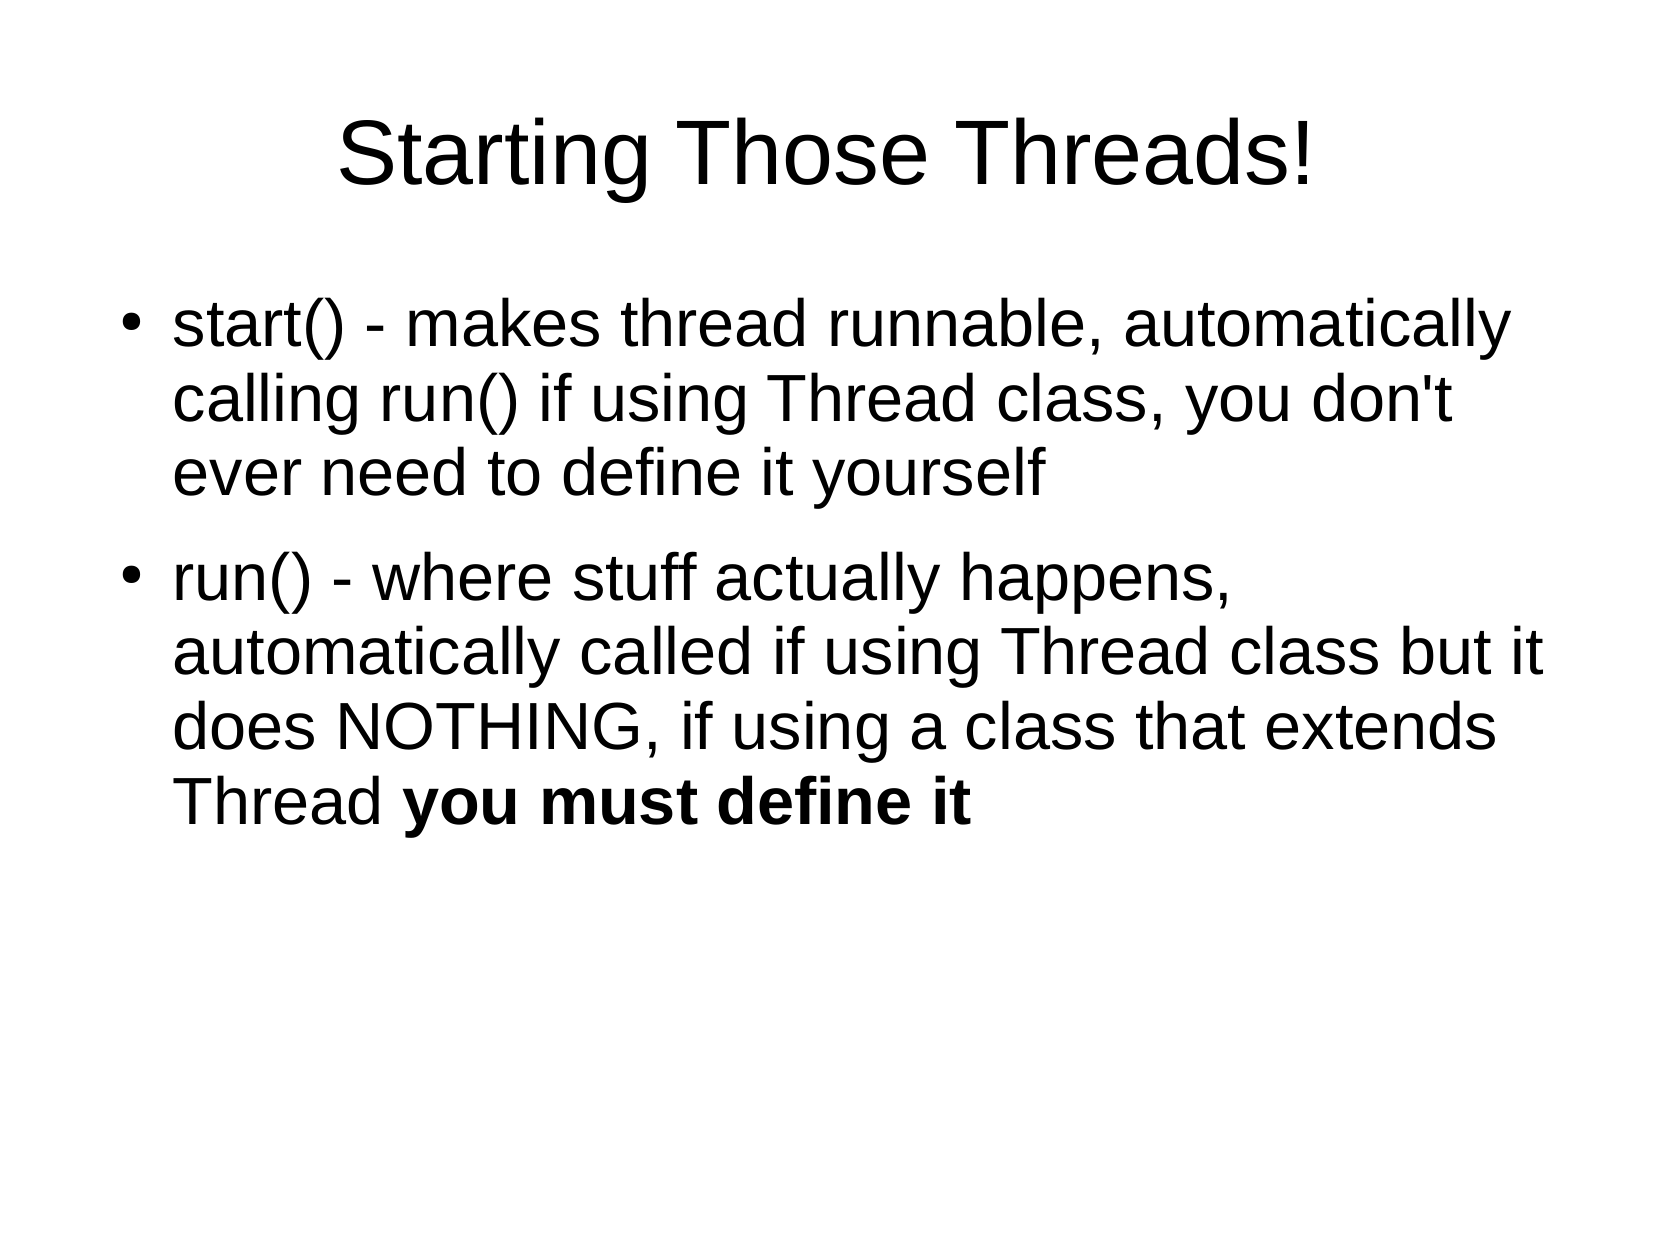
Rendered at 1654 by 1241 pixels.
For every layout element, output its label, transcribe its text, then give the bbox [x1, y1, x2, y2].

list start() - makes thread runnable, automatically calling run() if using Thread class, you don't ever need to define it yourself run() - where stuff actually happens, automatically called if using Thread class but it does NOTHING, if using a class that extends Thread you must define it [101, 285, 1591, 1006]
title Starting Those Threads! [82, 49, 1571, 257]
